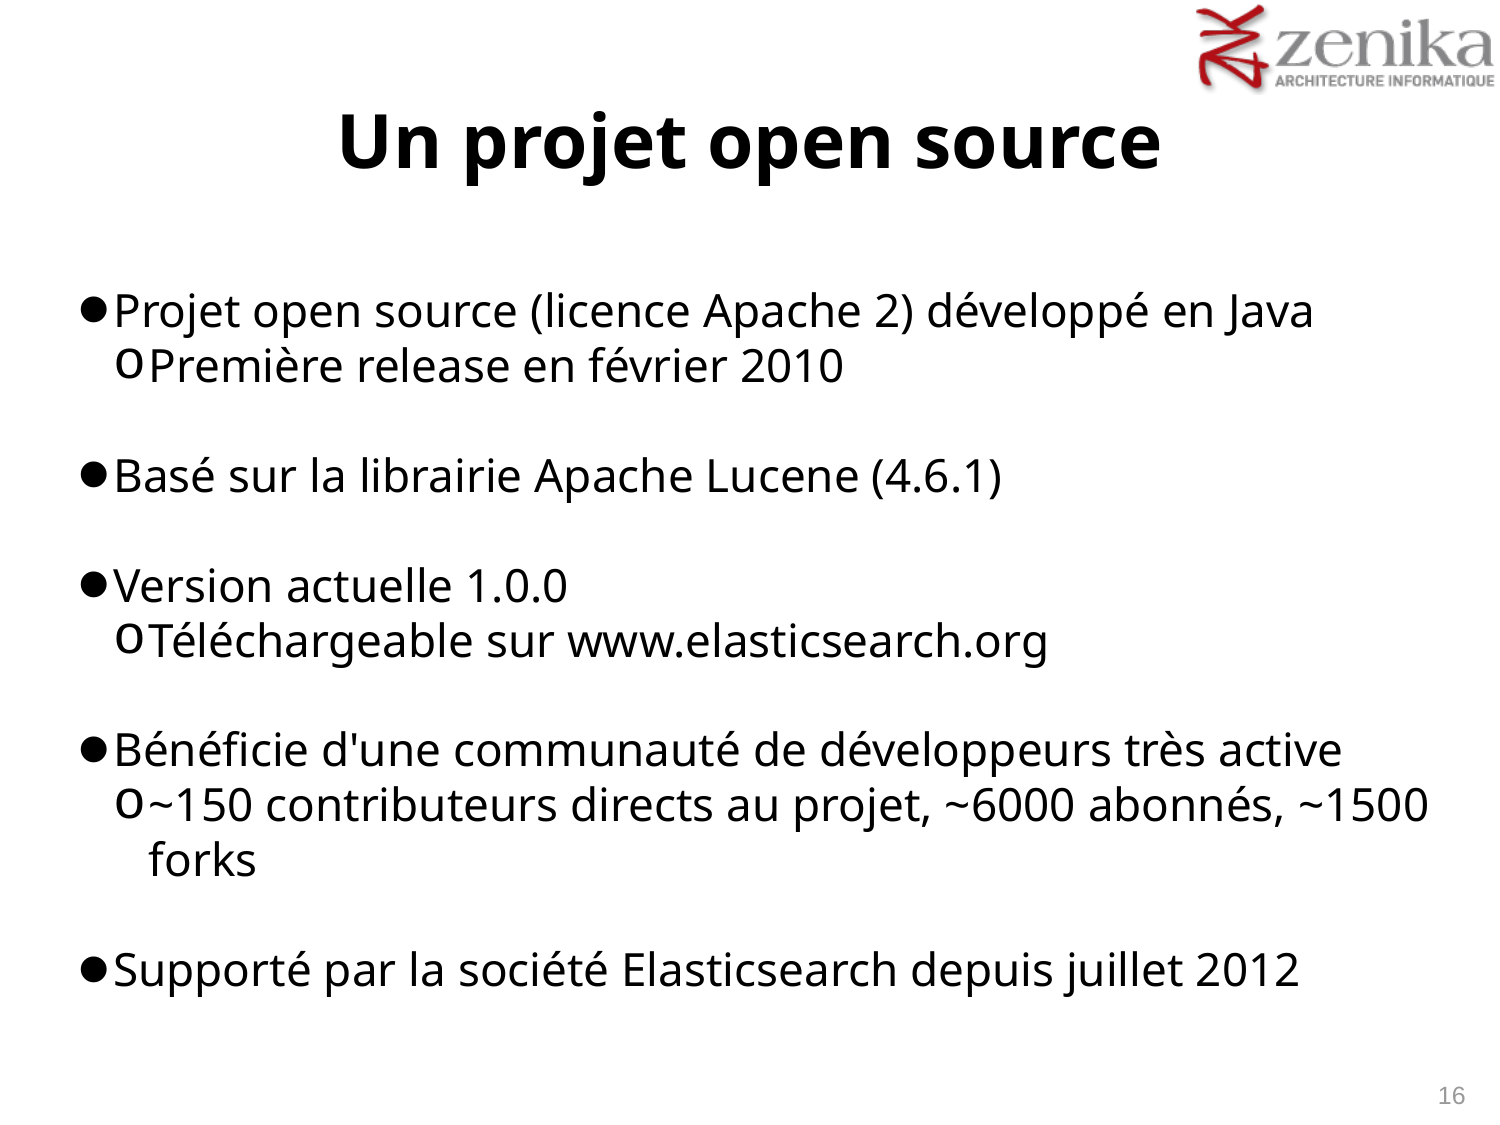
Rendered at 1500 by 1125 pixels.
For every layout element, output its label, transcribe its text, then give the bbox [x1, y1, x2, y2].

text_box Un projet open source [75, 29, 1425, 238]
text_box Projet open source (licence Apache 2) développé en Java Première release en février 2010 Basé sur la librairie Apache Lucene (4.6.1) Version actuelle 1.0.0 Téléchargeable sur www.elasticsearch.org Bénéficie d'une communauté de développeurs très active ~150 contributeurs directs au projet, ~6000 abonnés, ~1500 forks Supporté par la société Elasticsearch depuis juillet 2012 [63, 238, 1470, 1007]
picture [1190, 0, 1500, 95]
